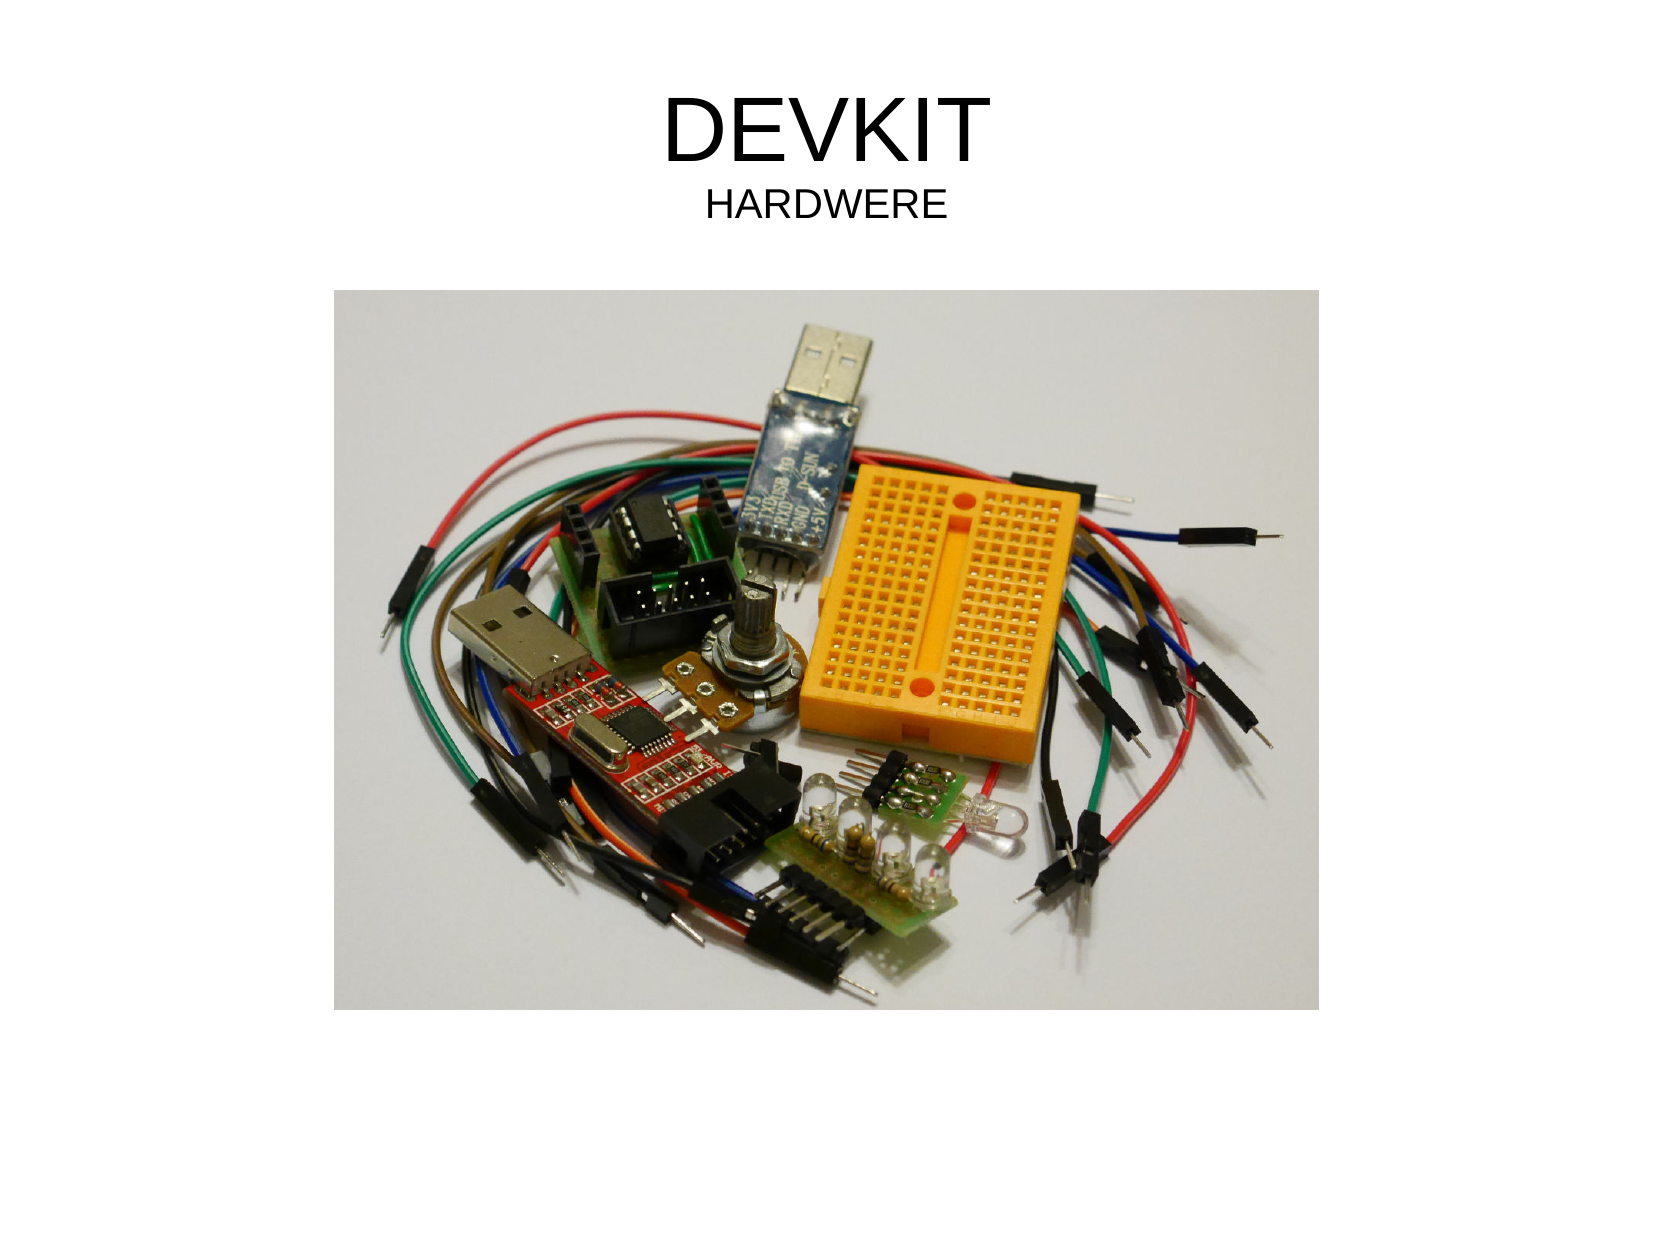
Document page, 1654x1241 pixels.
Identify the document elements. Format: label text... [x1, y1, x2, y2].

title DEVKIT HARDWERE [82, 49, 1571, 257]
picture [334, 290, 1319, 1010]
